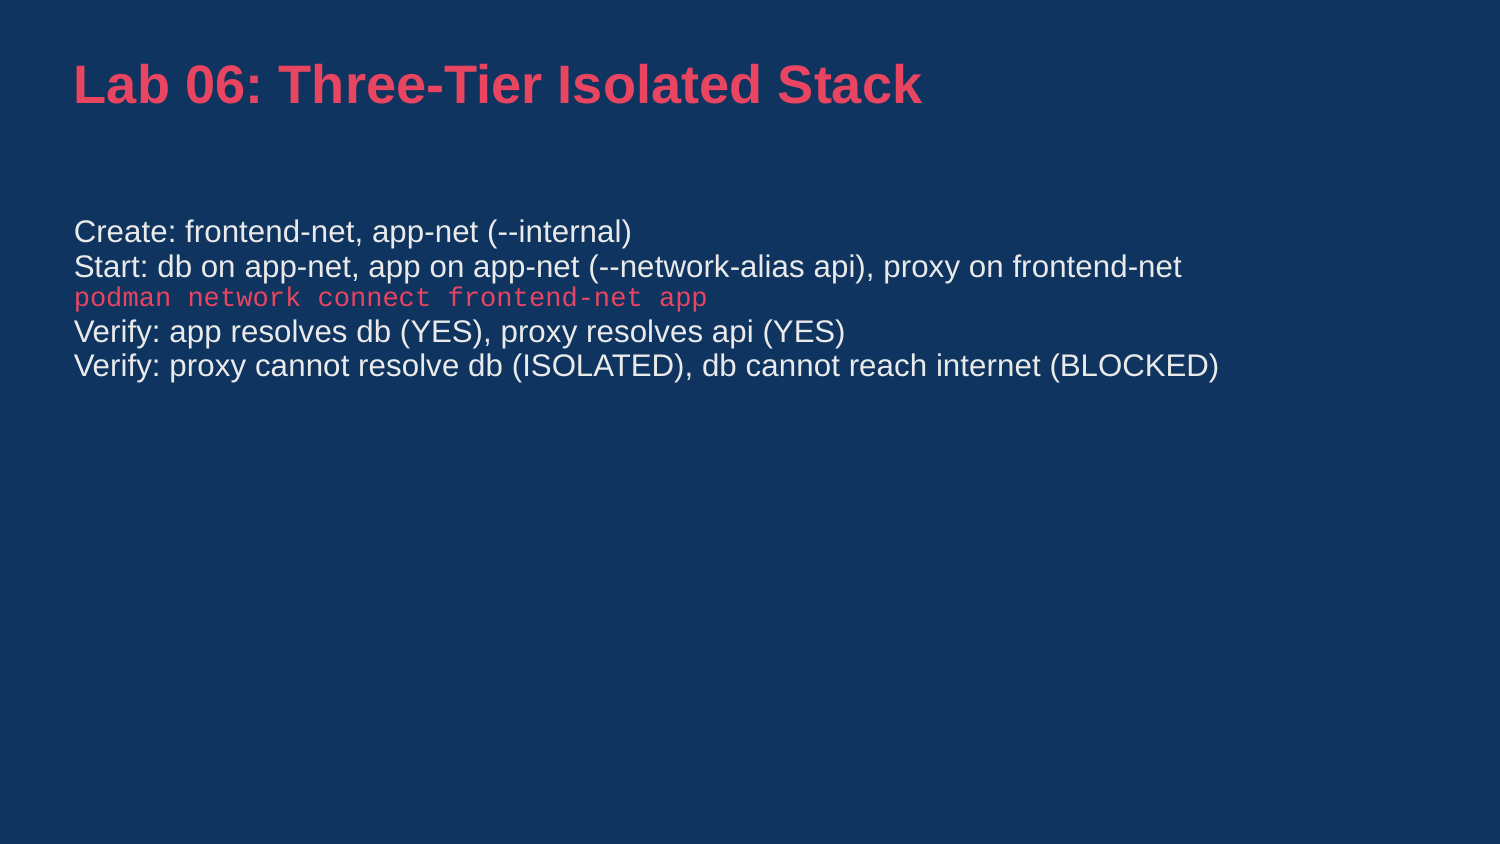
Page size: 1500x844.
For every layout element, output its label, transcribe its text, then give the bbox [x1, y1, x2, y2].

title Lab 06: Three-Tier Isolated Stack [59, 47, 1441, 166]
text_box Create: frontend-net, app-net (--internal) Start: db on app-net, app on app-net (--network-alias api), proxy on frontend-net podman network connect frontend-net app Verify: app resolves db (YES), proxy resolves api (YES) Verify: proxy cannot resolve db (ISOLATED), db cannot reach internet (BLOCKED) [59, 206, 1441, 798]
